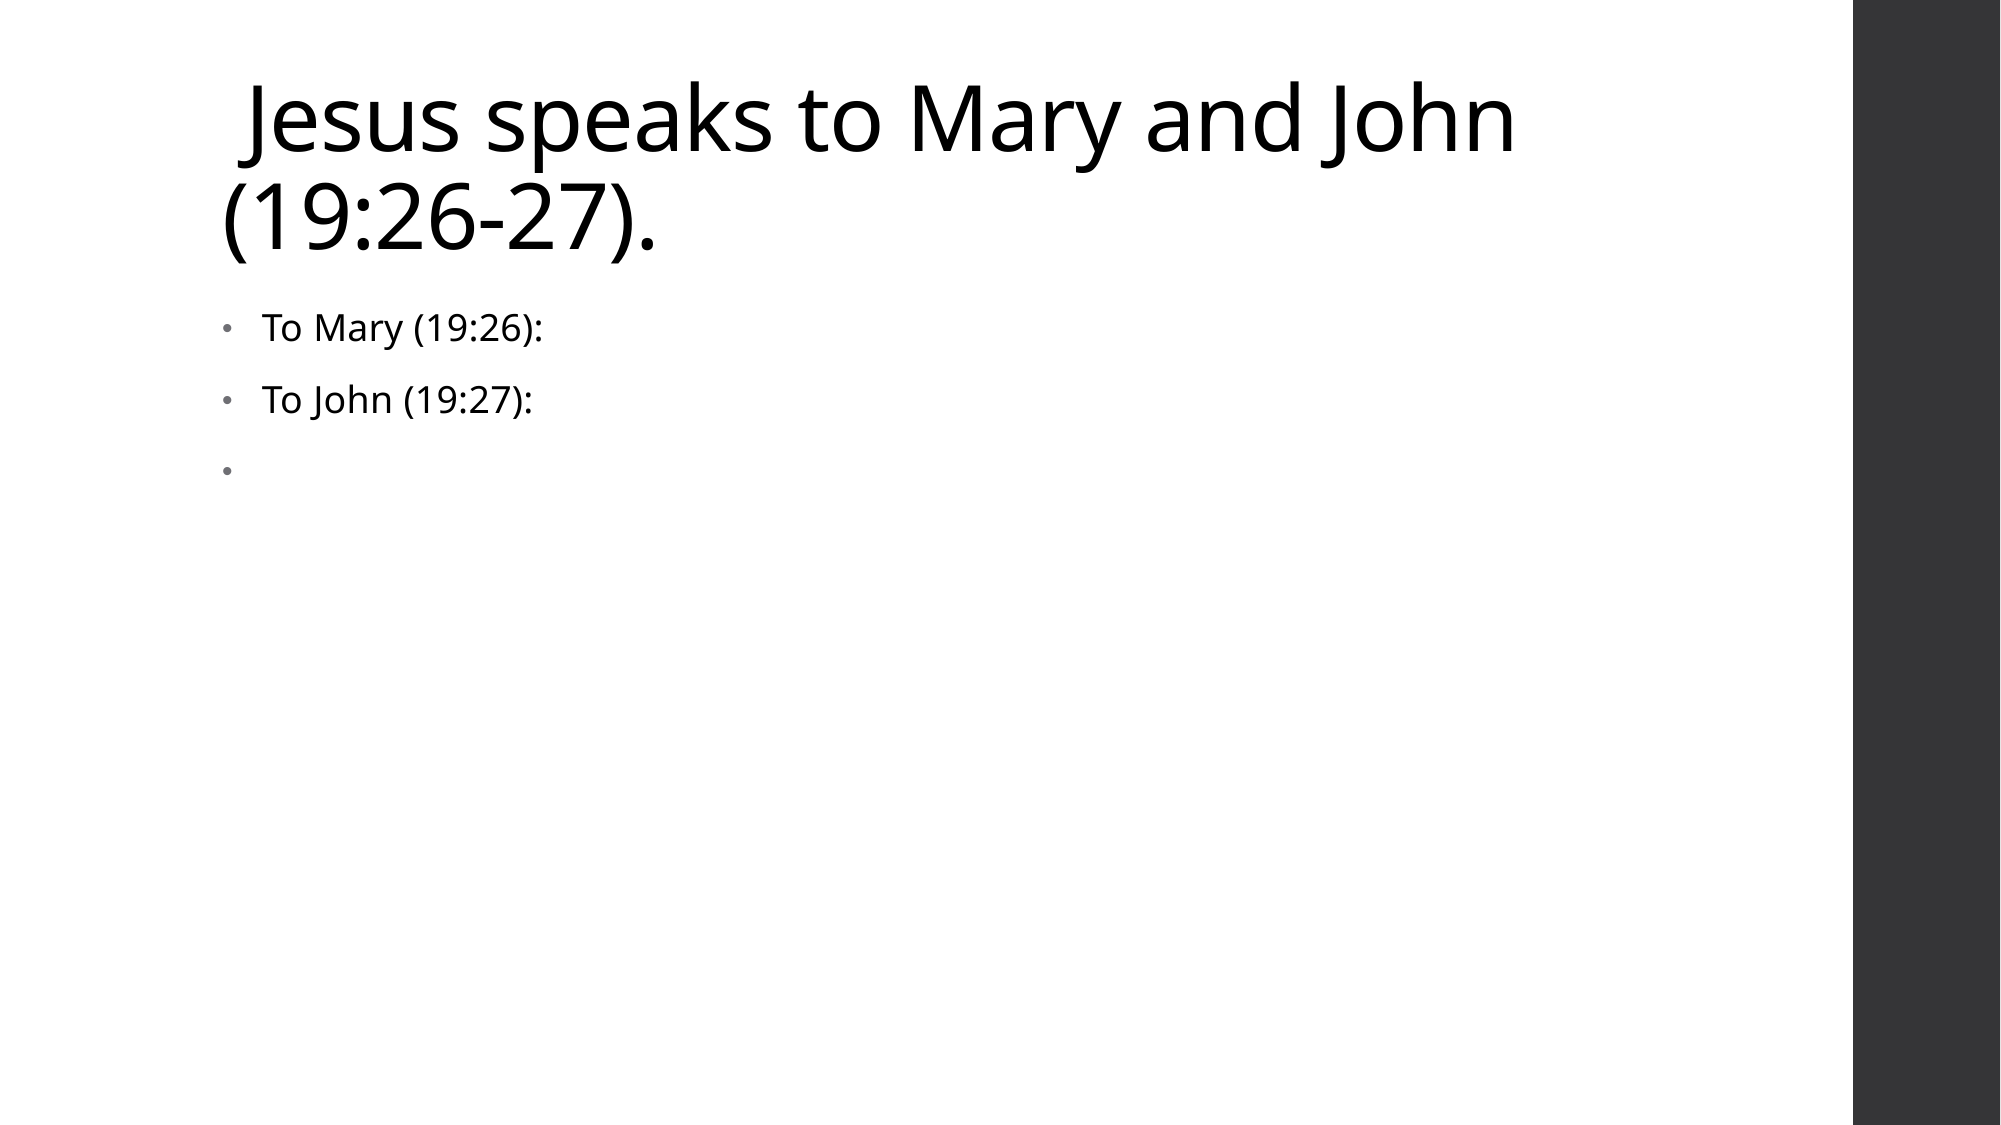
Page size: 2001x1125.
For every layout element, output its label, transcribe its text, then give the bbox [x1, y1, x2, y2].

list To Mary (19:26): To John (19:27): [206, 299, 1617, 1014]
title Jesus speaks to Mary and John (19:26-27). [206, 60, 1797, 278]
